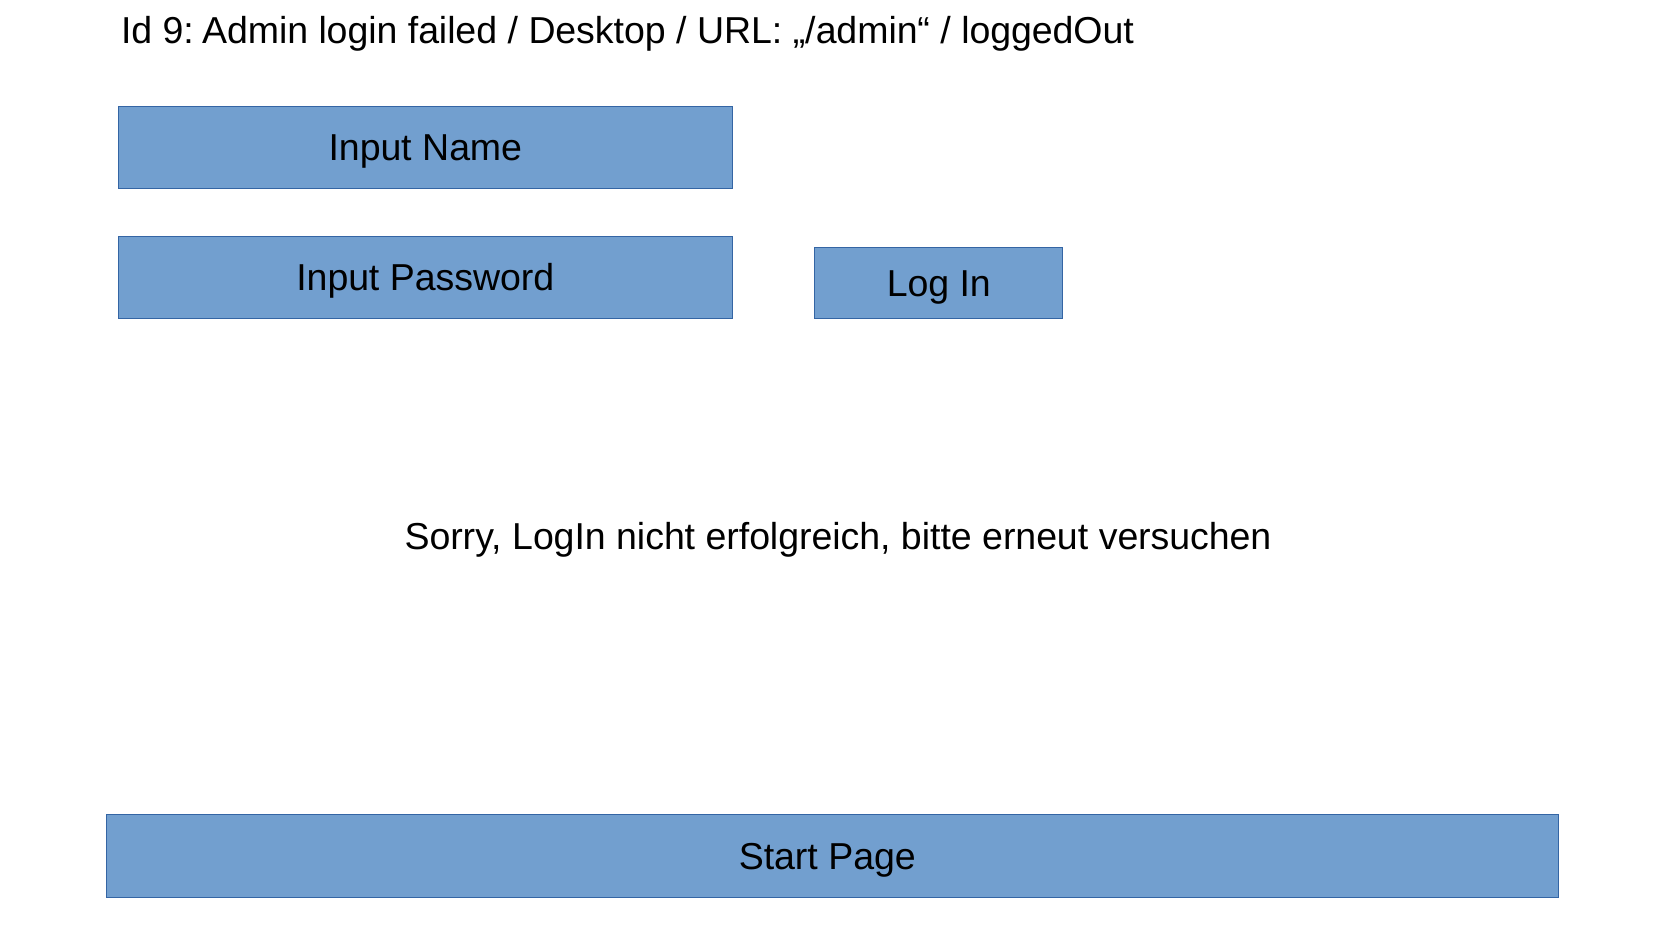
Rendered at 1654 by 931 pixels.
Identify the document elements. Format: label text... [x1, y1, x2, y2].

text_box Input Name [118, 106, 733, 189]
text_box Sorry, LogIn nicht erfolgreich, bitte erneut versuchen [389, 507, 1359, 607]
text_box Id 9: Admin login failed / Desktop / URL: „/admin“ / loggedOut [106, 2, 1560, 95]
text_box Start Page [106, 814, 1559, 898]
text_box Input Password [118, 236, 733, 319]
text_box Log In [814, 247, 1063, 319]
